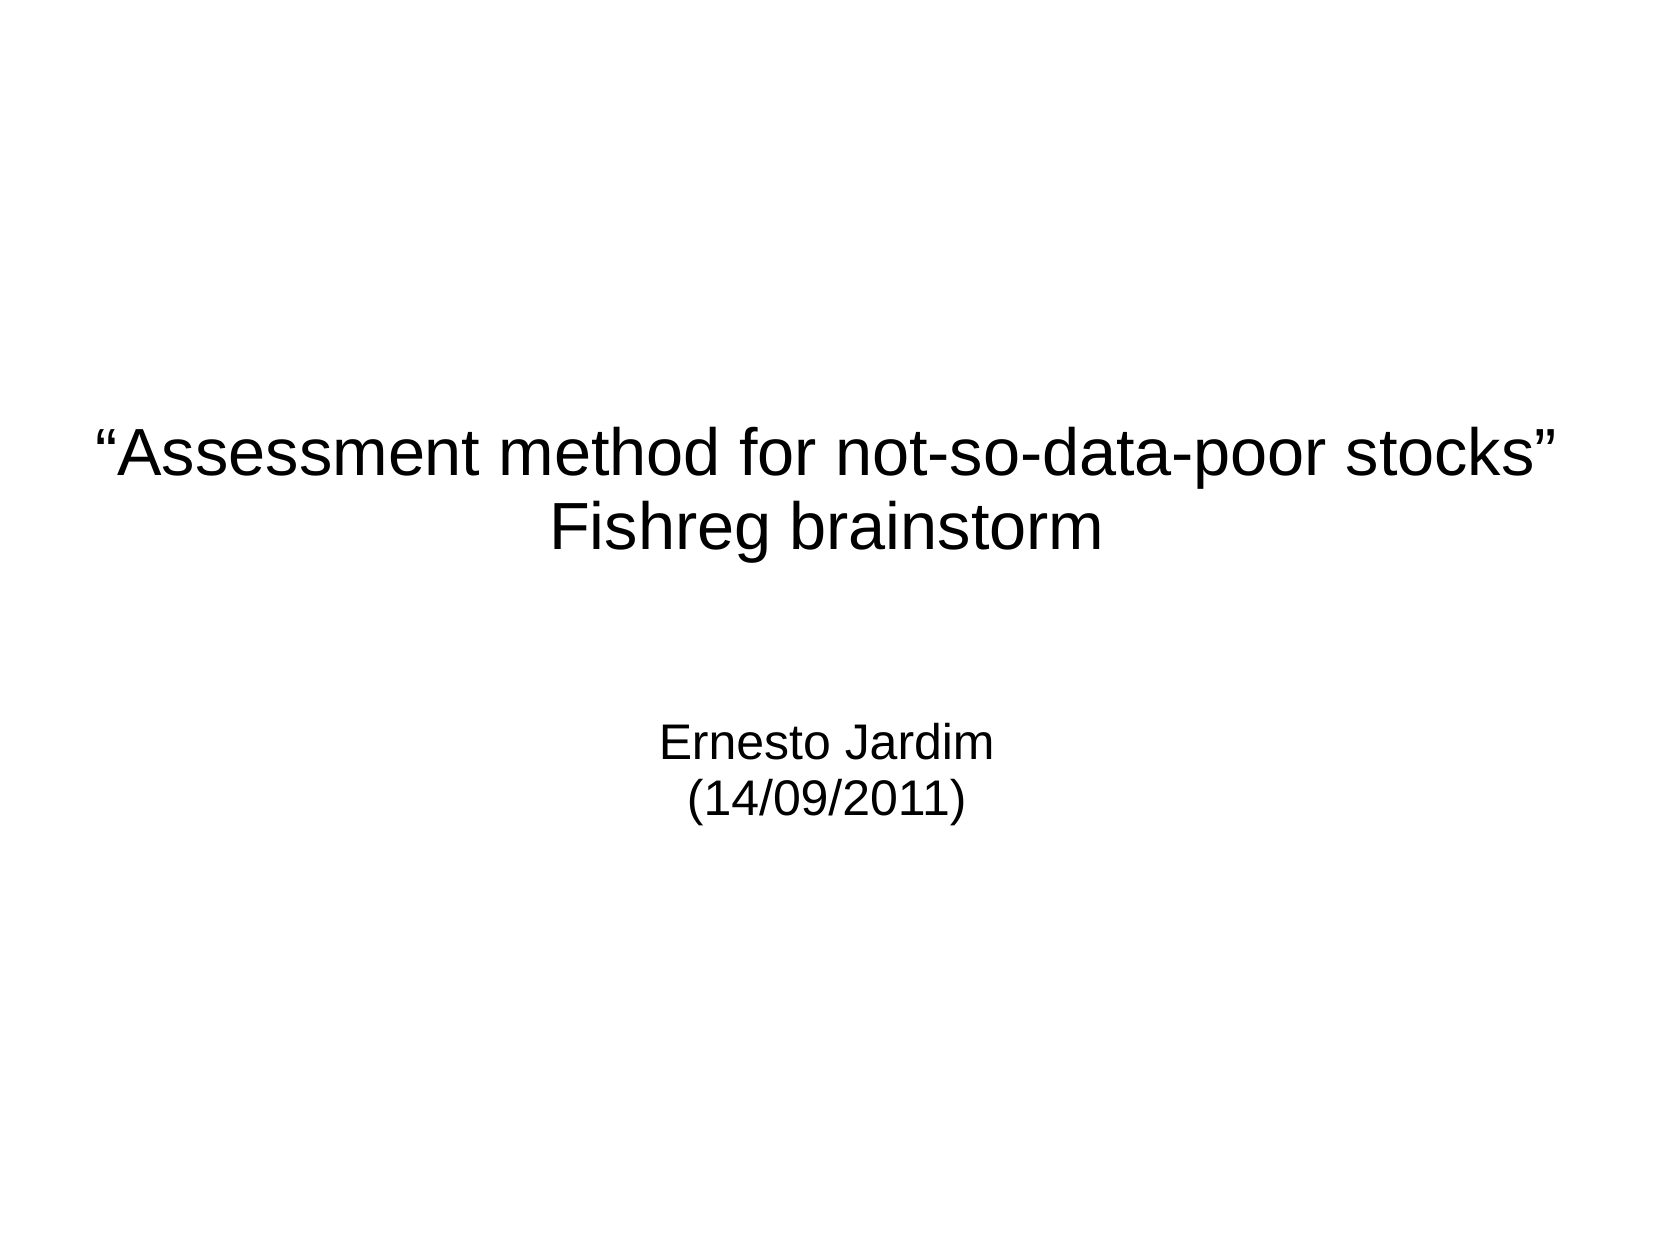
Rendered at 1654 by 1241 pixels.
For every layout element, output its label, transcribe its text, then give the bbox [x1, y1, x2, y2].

subtitle “Assessment method for not-so-data-poor stocks” Fishreg brainstorm Ernesto Jardim (14/09/2011) [82, 210, 1571, 1030]
